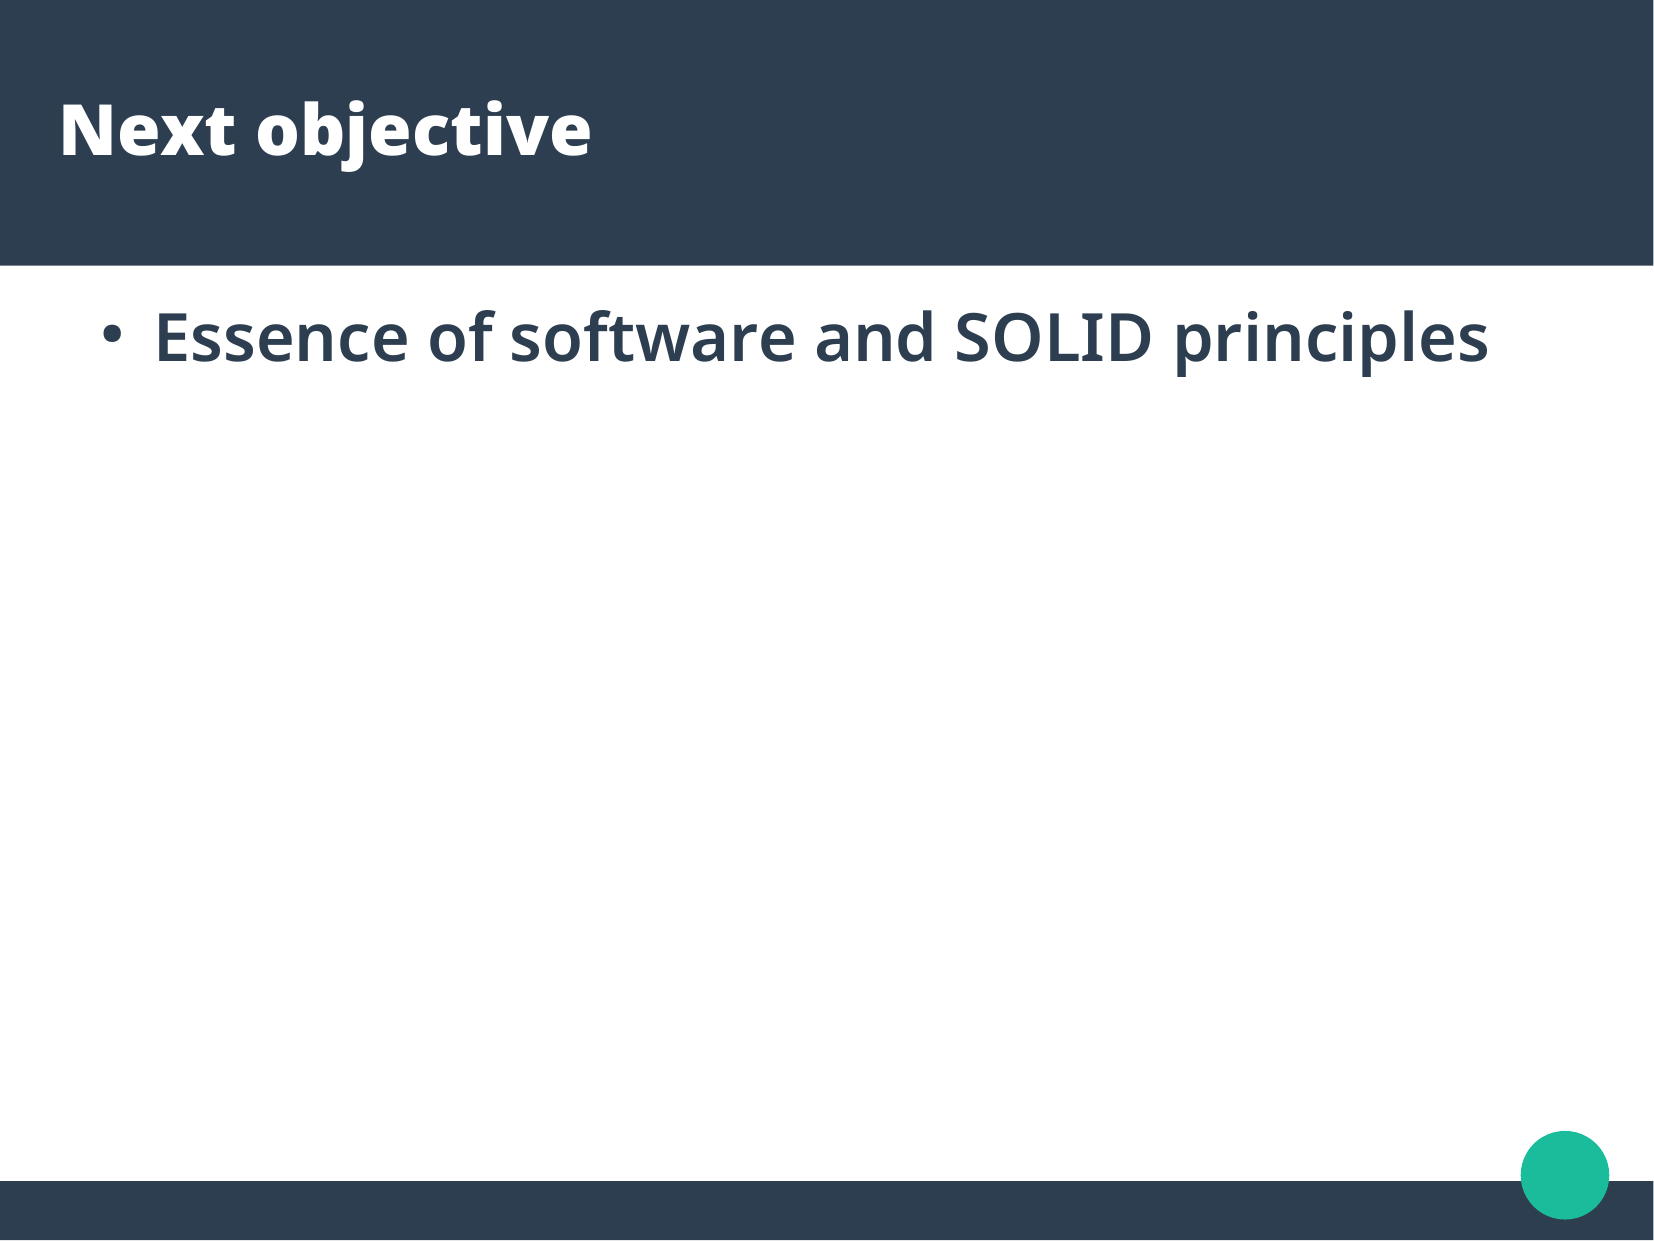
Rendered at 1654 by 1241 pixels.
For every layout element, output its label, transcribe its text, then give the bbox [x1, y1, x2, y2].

title Next objective [59, 49, 1595, 207]
list Essence of software and SOLID principles [82, 290, 1571, 1010]
